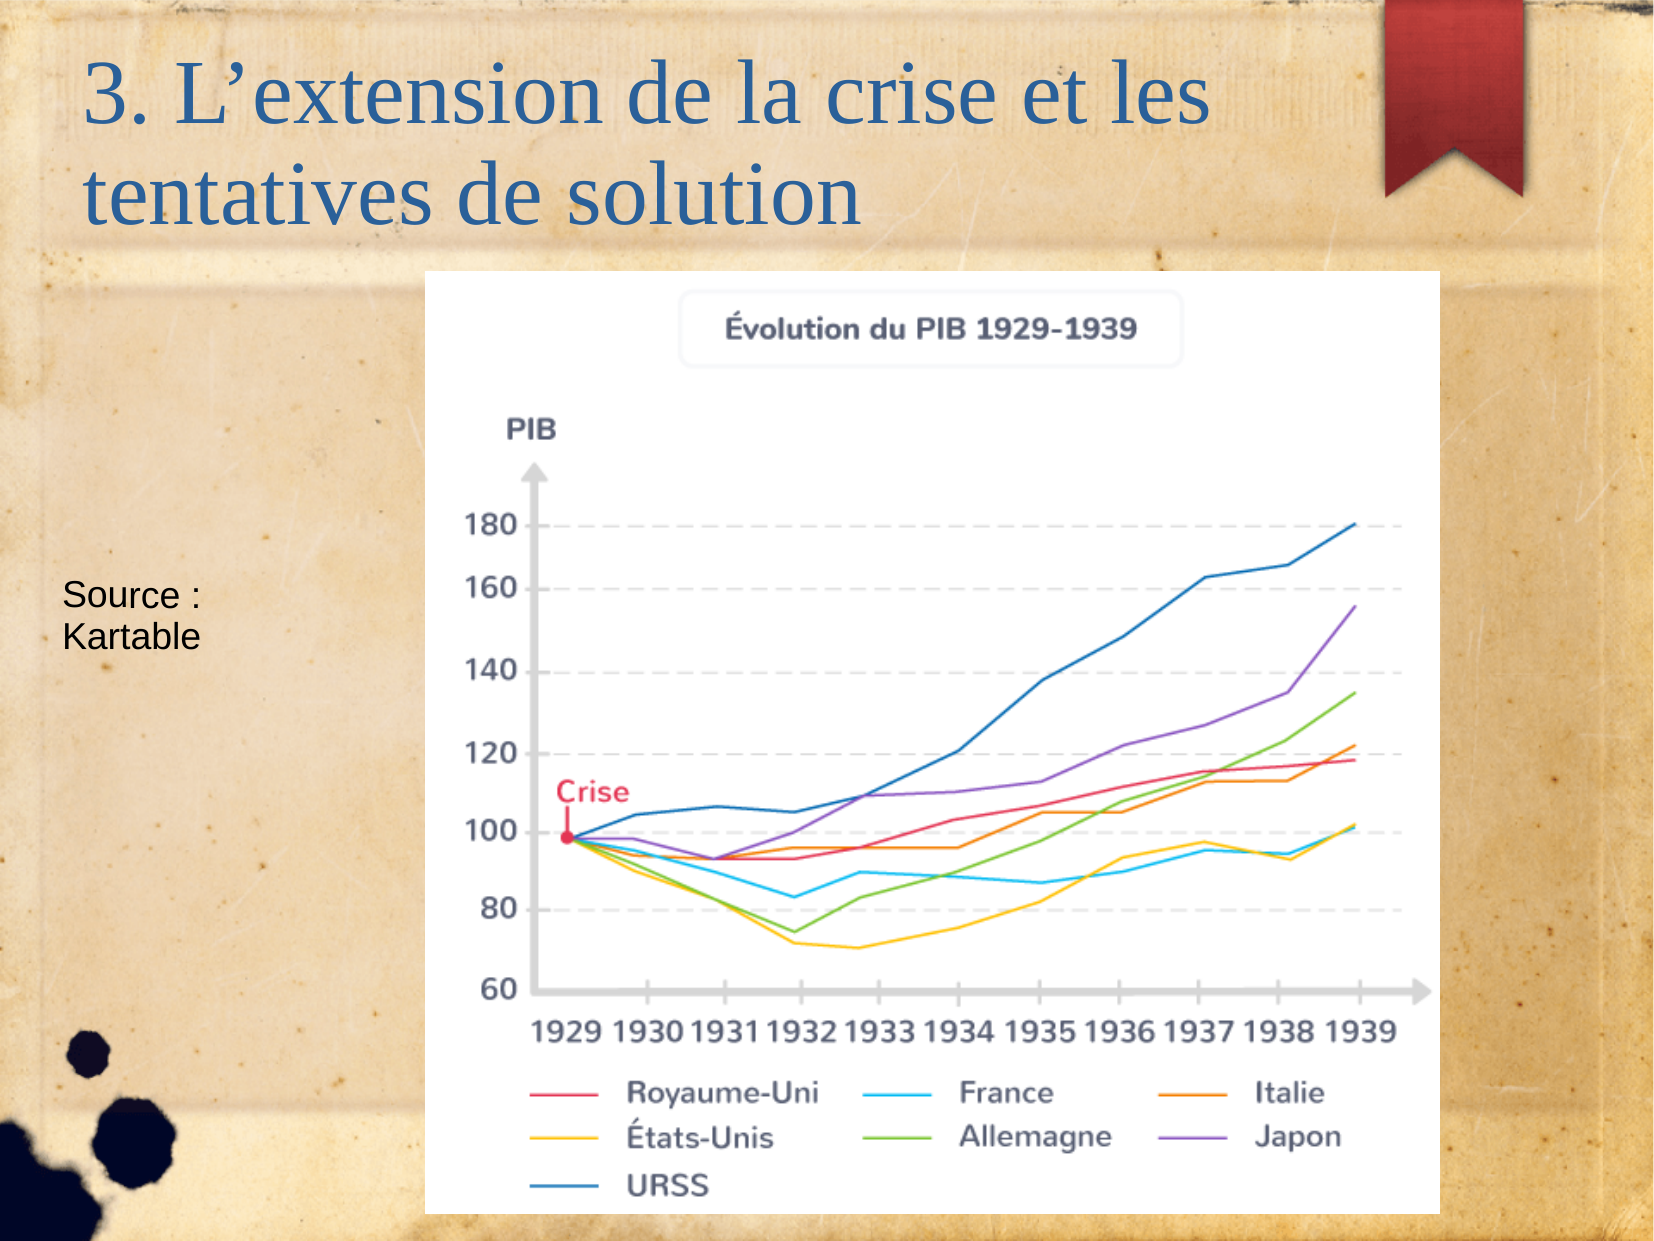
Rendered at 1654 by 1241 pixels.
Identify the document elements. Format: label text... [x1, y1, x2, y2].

picture [0, 0, 1654, 1241]
text_box Source : Kartable [47, 566, 249, 685]
title 3. L’extension de la crise et les tentatives de solution [82, 41, 1347, 245]
